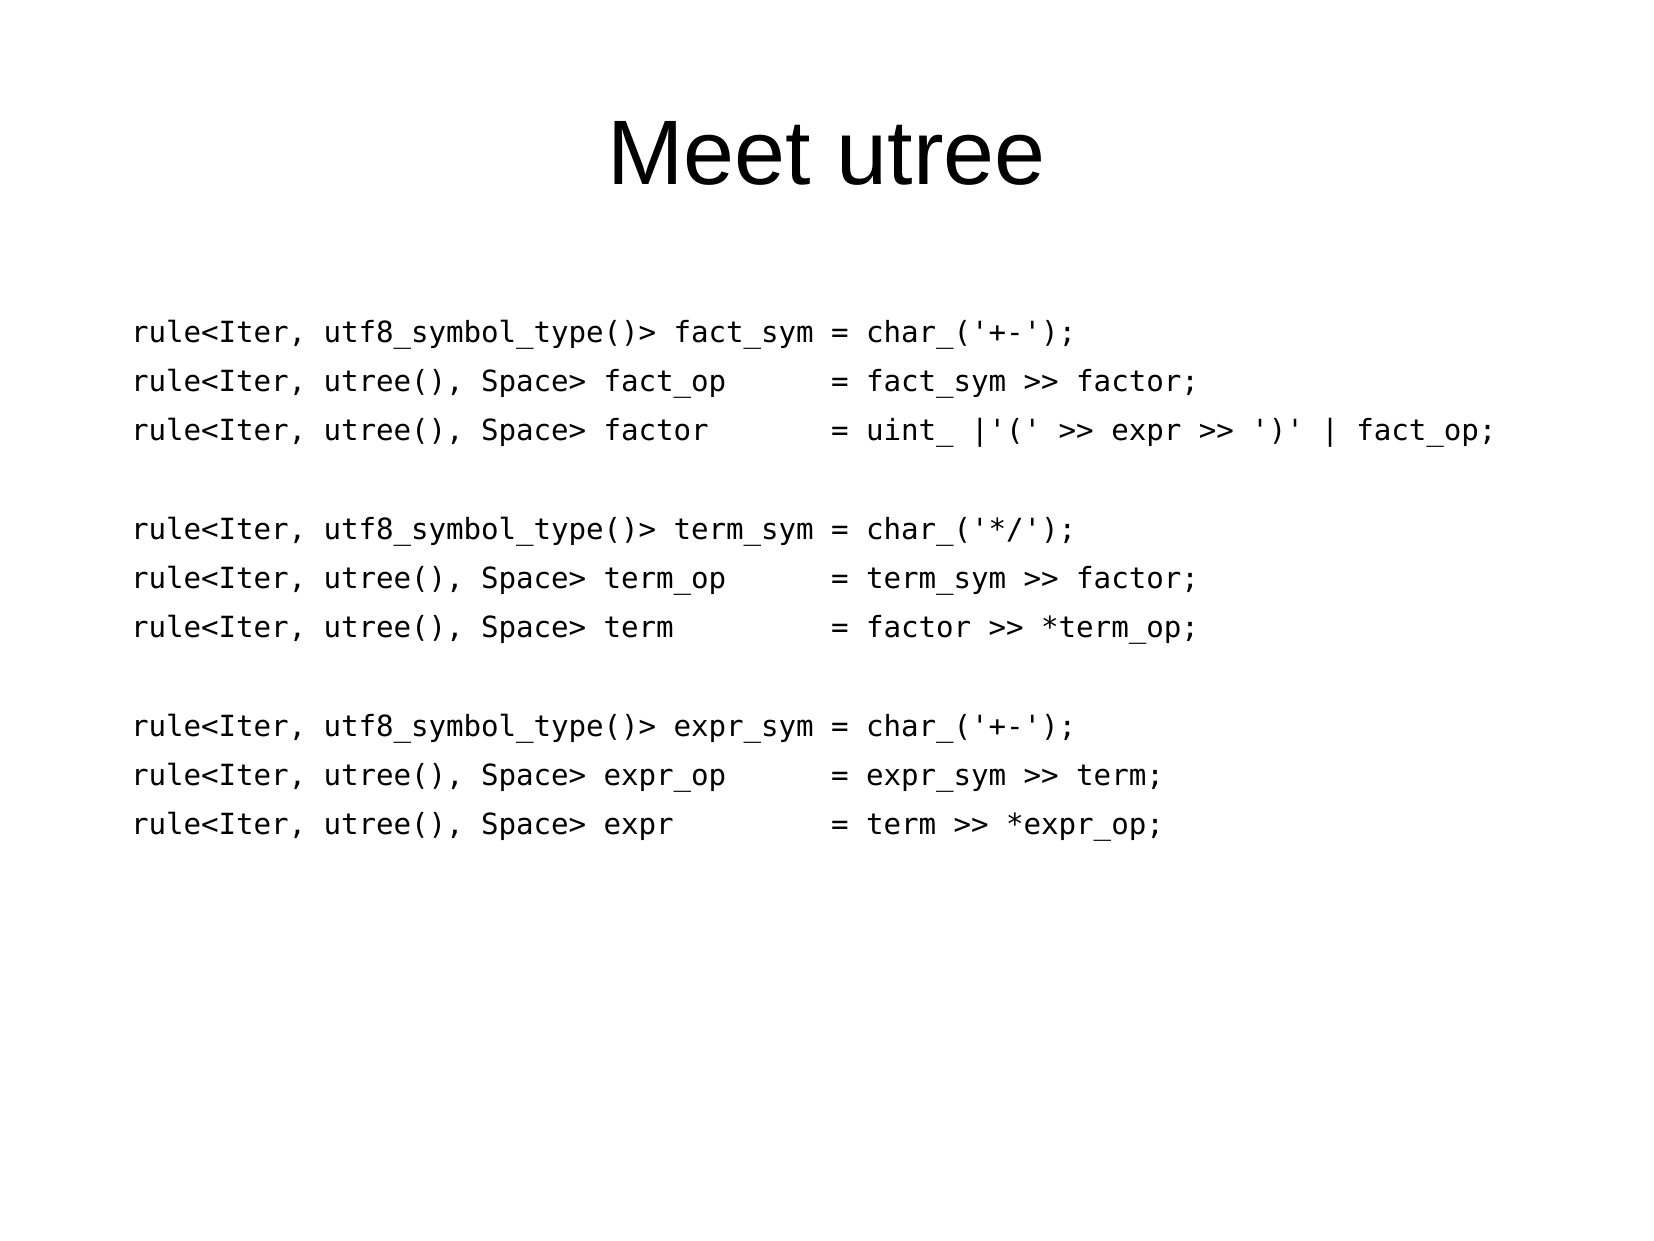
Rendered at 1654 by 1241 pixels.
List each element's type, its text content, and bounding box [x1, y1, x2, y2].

list rule<Iter, utf8_symbol_type()> fact_sym = char_('+-'); rule<Iter, utree(), Space> fact_op = fact_sym >> factor; rule<Iter, utree(), Space> factor = uint_ |'(' >> expr >> ')' | fact_op; rule<Iter, utf8_symbol_type()> term_sym = char_('*/'); rule<Iter, utree(), Space> term_op = term_sym >> factor; rule<Iter, utree(), Space> term = factor >> *term_op; rule<Iter, utf8_symbol_type()> expr_sym = char_('+-'); rule<Iter, utree(), Space> expr_op = expr_sym >> term; rule<Iter, utree(), Space> expr = term >> *expr_op; [60, 315, 1594, 925]
title Meet utree [82, 49, 1571, 257]
